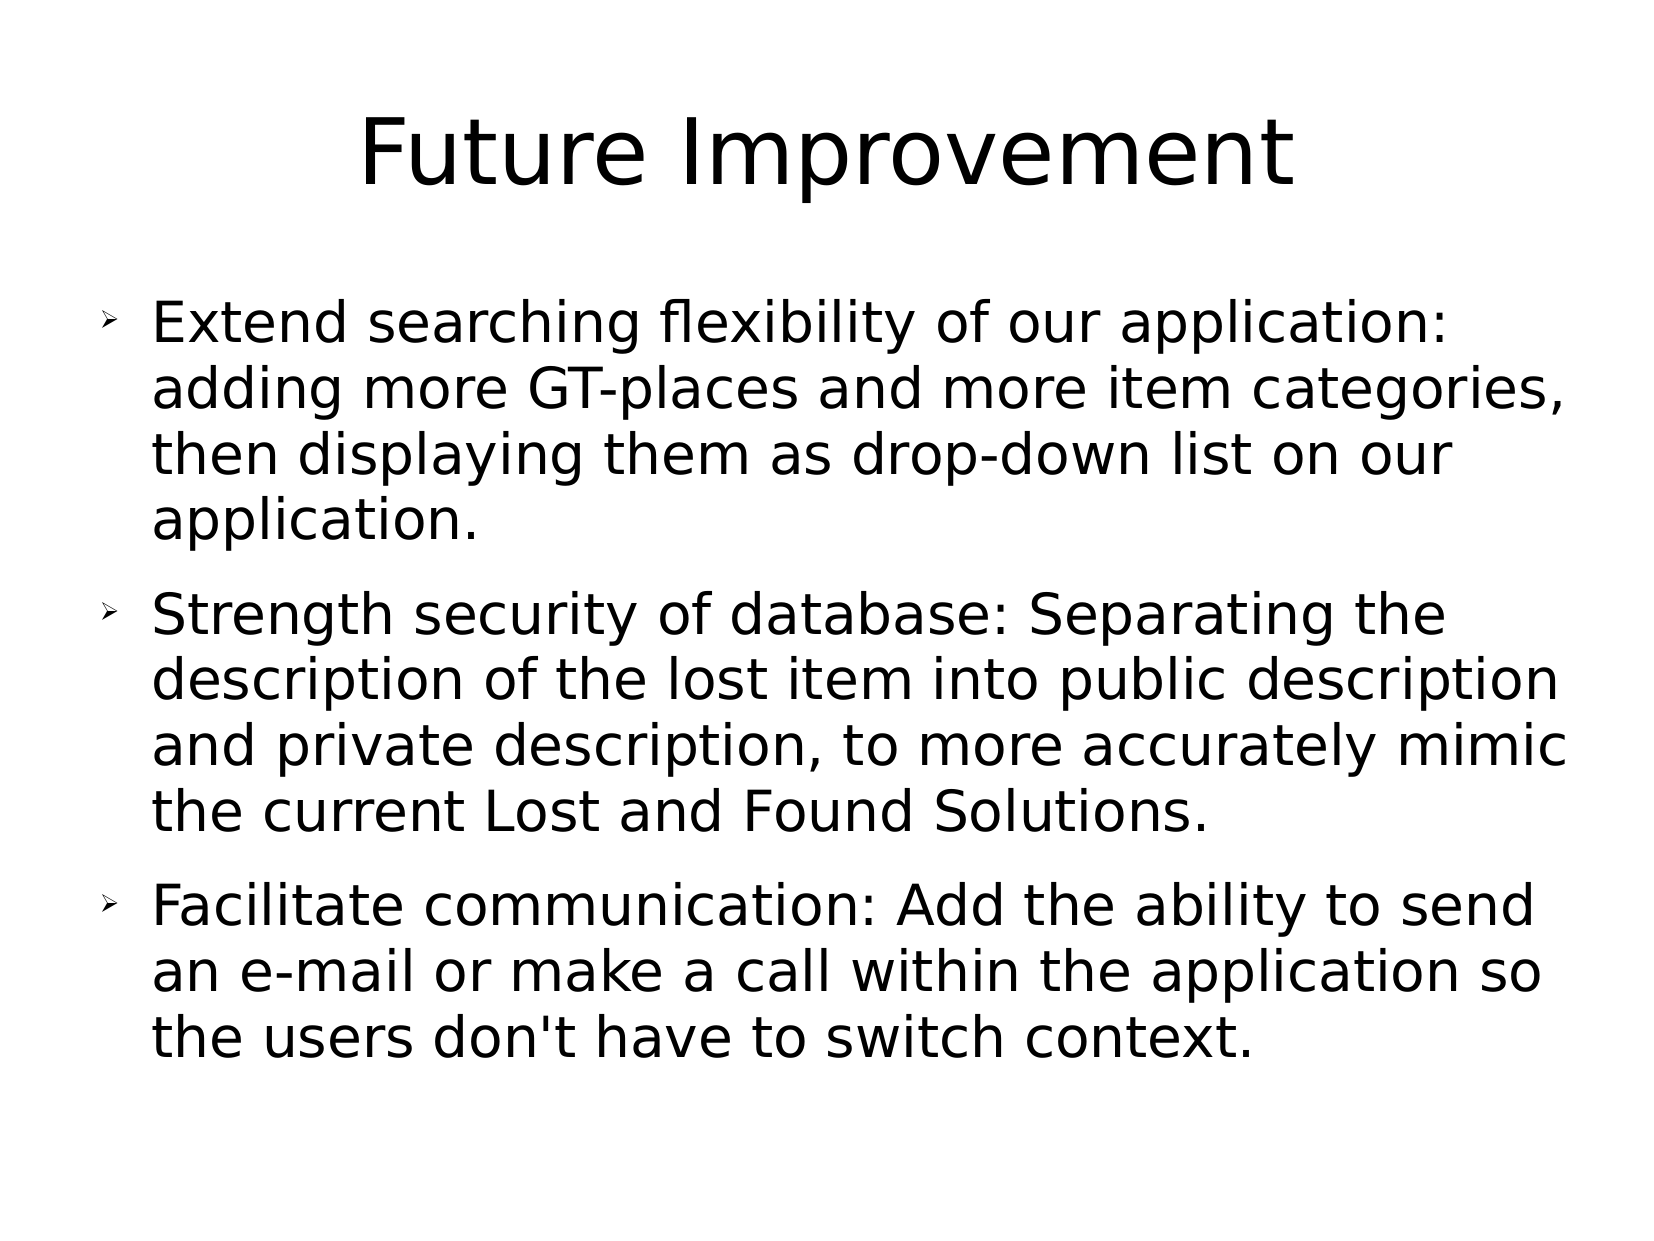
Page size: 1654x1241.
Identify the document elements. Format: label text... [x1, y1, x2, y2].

list Extend searching flexibility of our application: adding more GT-places and more item categories, then displaying them as drop-down list on our application. Strength security of database: Separating the description of the lost item into public description and private description, to more accurately mimic the current Lost and Found Solutions. Facilitate communication: Add the ability to send an e-mail or make a call within the application so the users don't have to switch context. [82, 290, 1571, 1109]
title Future Improvement [82, 56, 1571, 250]
